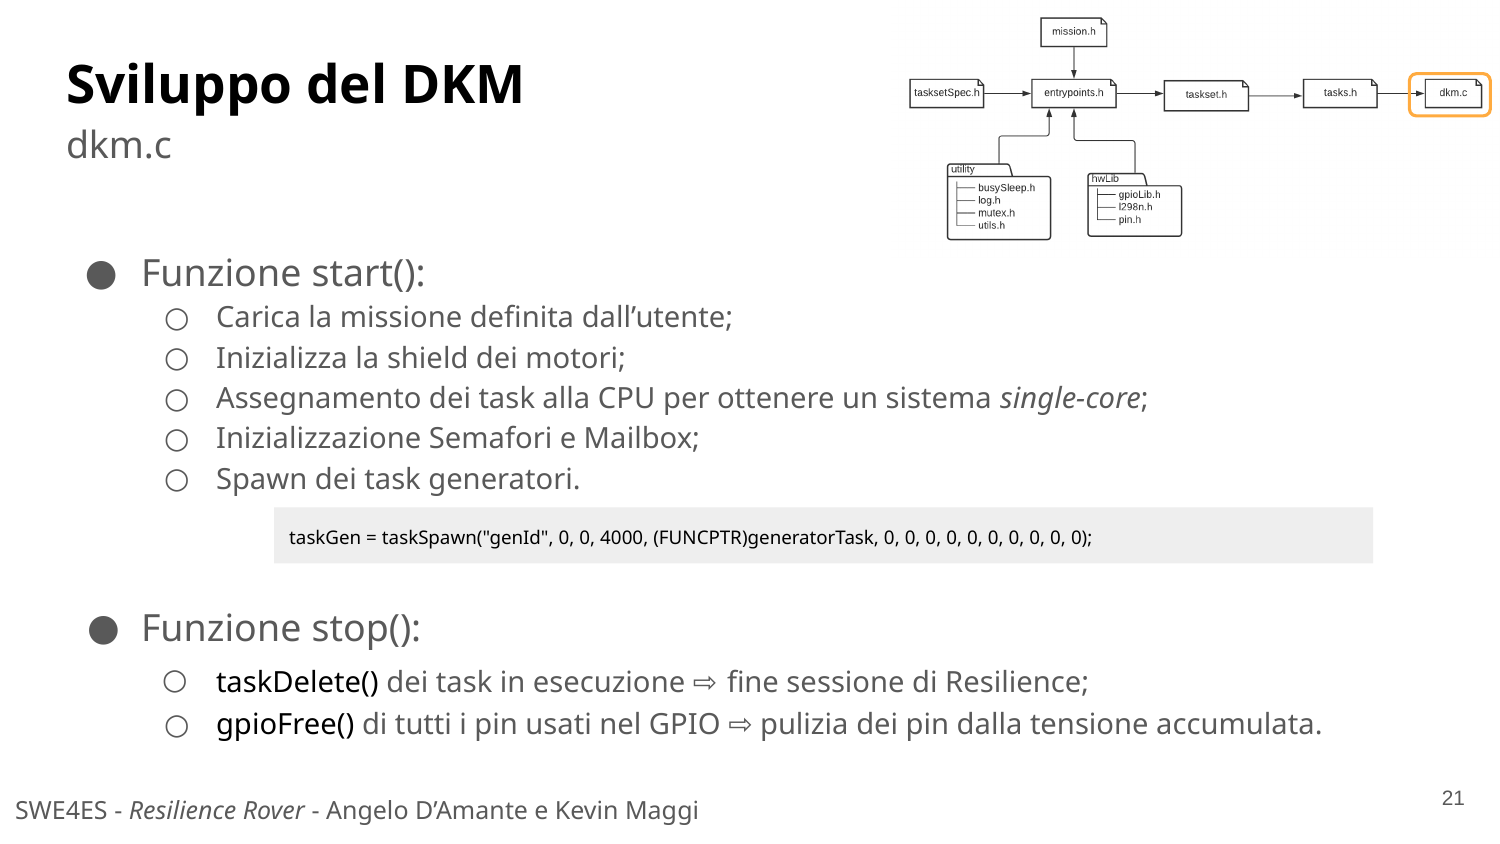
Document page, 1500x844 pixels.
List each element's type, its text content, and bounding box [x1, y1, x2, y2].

slide_number <number> [1389, 764, 1480, 830]
text_box taskGen = taskSpawn("genId", 0, 0, 4000, (FUNCPTR)generatorTask, 0, 0, 0, 0, 0, 0, 0, 0, 0, 0); [274, 507, 1374, 564]
list Funzione start(): Carica la missione definita dall’utente; Inizializza la shield dei motori; Assegnamento dei task alla CPU per ottenere un sistema single-core; Inizializzazione Semafori e Mailbox; Spawn dei task generatori. Funzione stop(): taskDelete() dei task in esecuzione ⇨ fine sessione di Resilience; gpioFree() di tutti i pin usati nel GPIO ⇨ pulizia dei pin dalla tensione accumulata. [51, 226, 1410, 765]
picture [891, 0, 1500, 258]
list dkm.c [51, 99, 891, 194]
title Sviluppo del DKM [51, 35, 891, 99]
